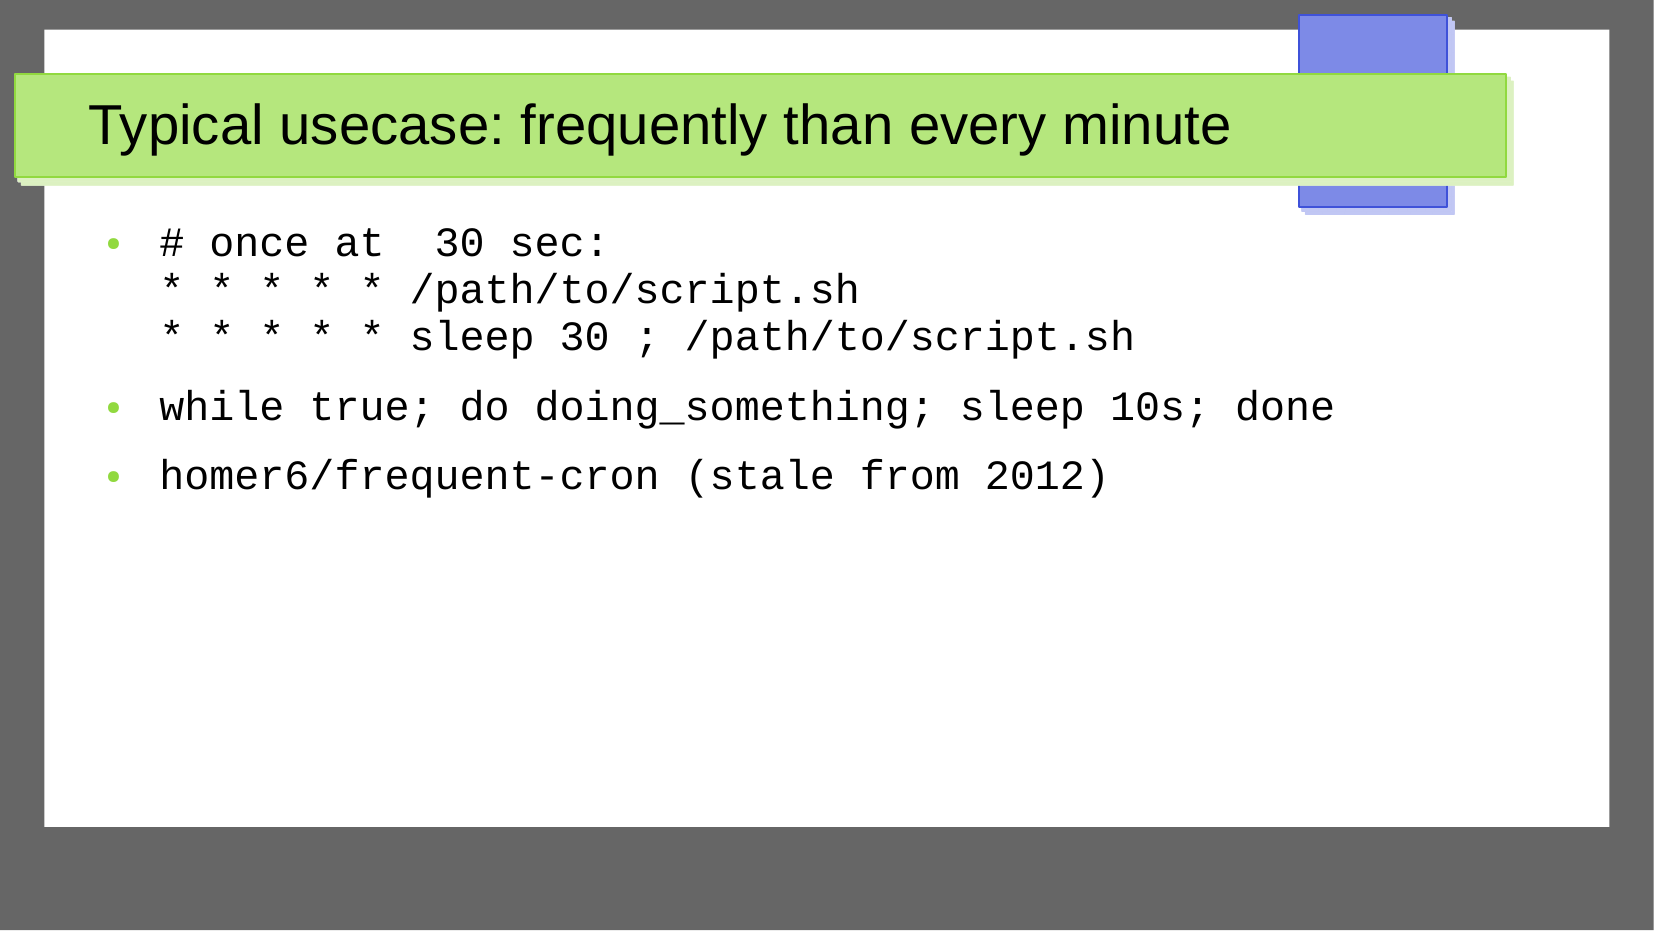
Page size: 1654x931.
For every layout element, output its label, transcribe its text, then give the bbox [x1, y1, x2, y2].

title Typical usecase: frequently than every minute [88, 73, 1506, 178]
list # once at 30 sec: * * * * * /path/to/script.sh * * * * * sleep 30 ; /path/to/script.sh while true; do doing_something; sleep 10s; done homer6/frequent-cron (stale from 2012) [88, 221, 1565, 813]
